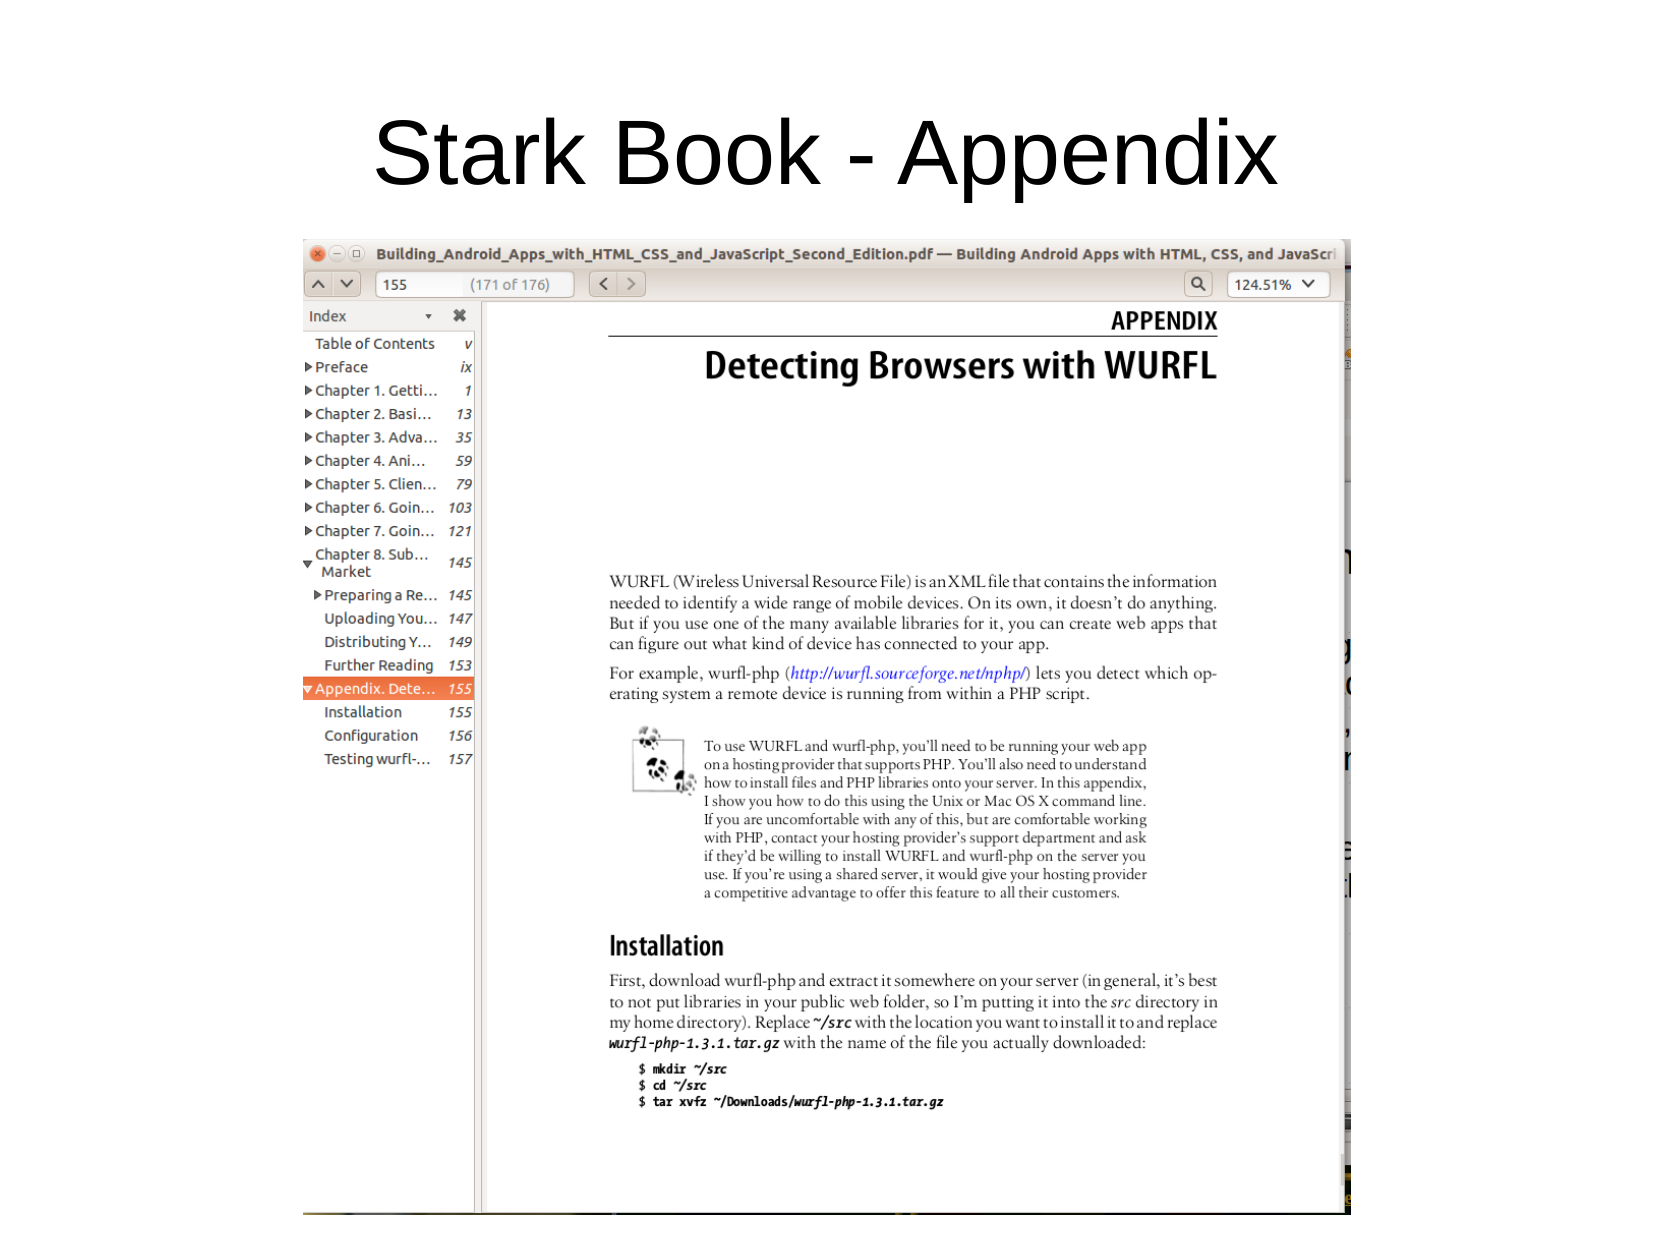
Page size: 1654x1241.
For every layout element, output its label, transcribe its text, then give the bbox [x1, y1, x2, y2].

title Stark Book - Appendix [82, 49, 1571, 257]
picture [303, 239, 1351, 1216]
